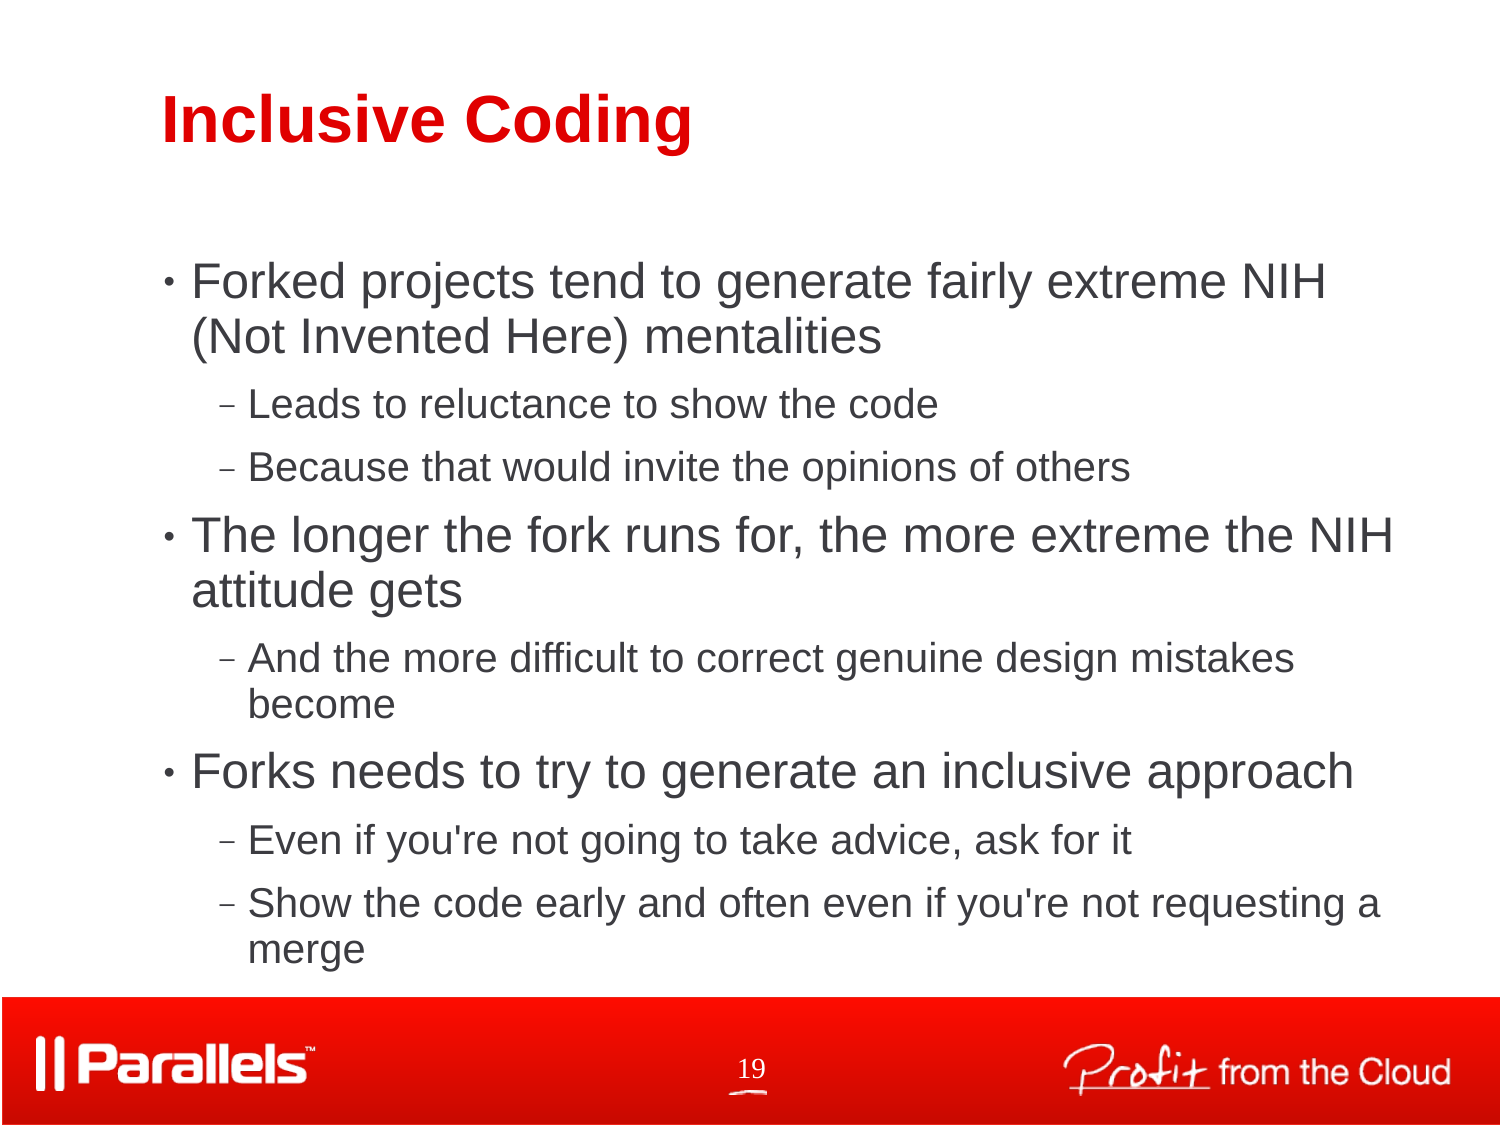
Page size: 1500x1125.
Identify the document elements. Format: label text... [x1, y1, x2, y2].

picture [1049, 1033, 1465, 1096]
title Inclusive Coding [161, 41, 1383, 205]
picture [36, 1034, 318, 1091]
picture [727, 1090, 767, 1095]
list Forked projects tend to generate fairly extreme NIH (Not Invented Here) mentalities Leads to reluctance to show the code Because that would invite the opinions of others The longer the fork runs for, the more extreme the NIH attitude gets And the more difficult to correct genuine design mistakes become Forks needs to try to generate an inclusive approach Even if you're not going to take advice, ask for it Show the code early and often even if you're not requesting a merge [163, 254, 1404, 998]
